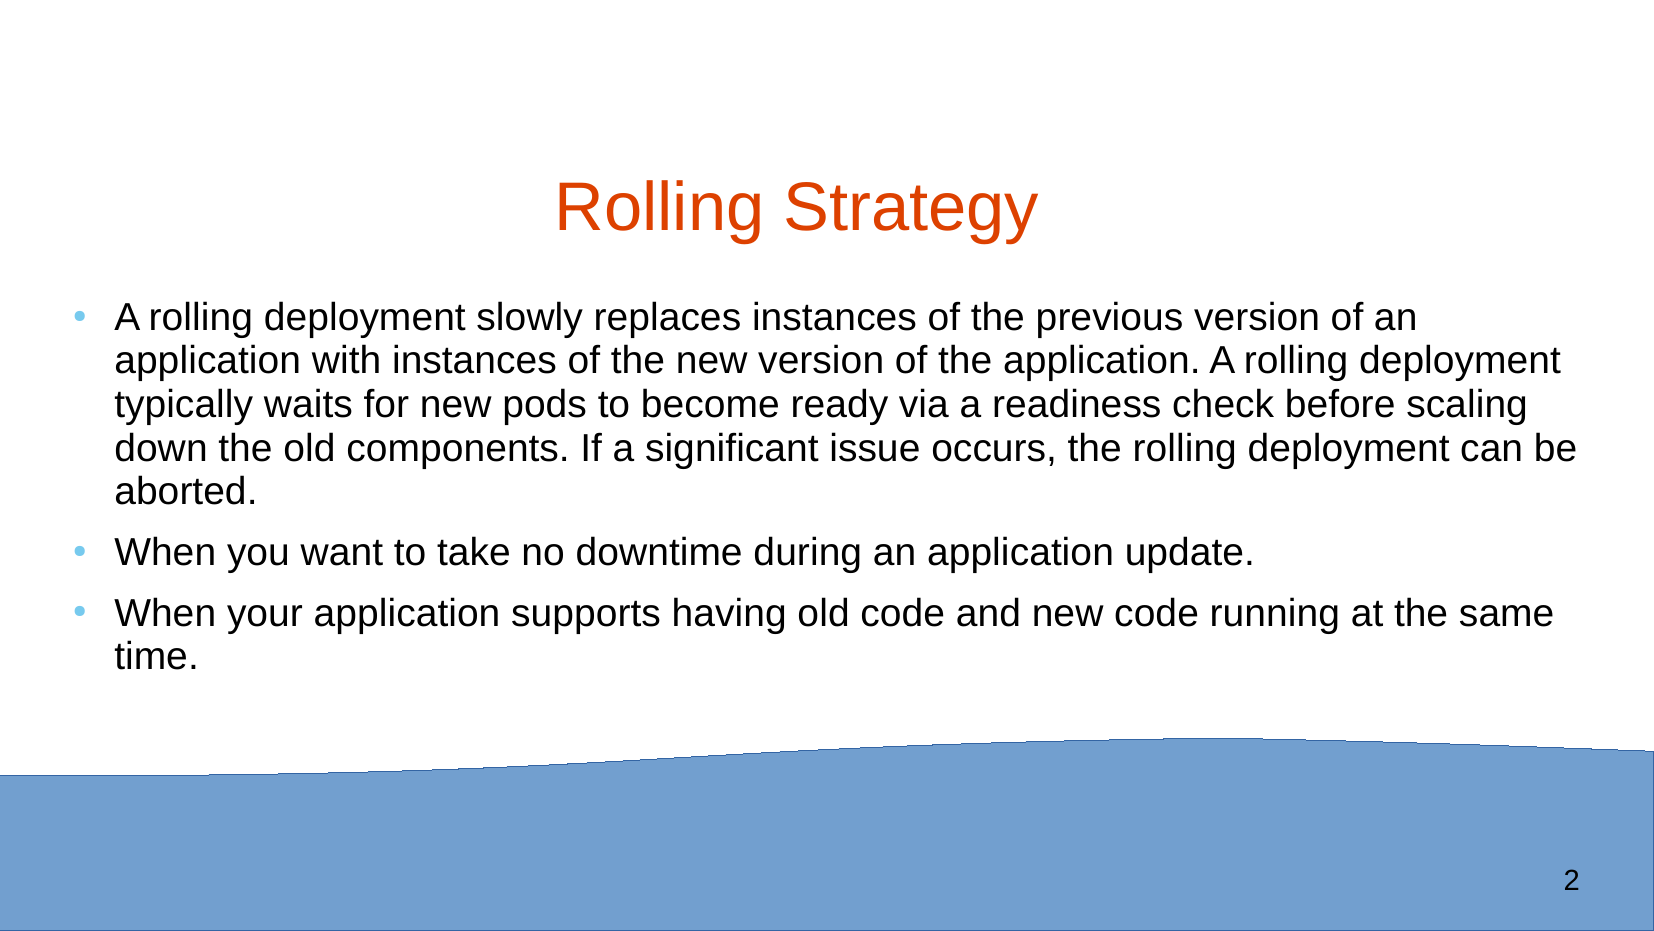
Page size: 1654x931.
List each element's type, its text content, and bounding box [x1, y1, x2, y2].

list A rolling deployment slowly replaces instances of the previous version of an application with instances of the new version of the application. A rolling deployment typically waits for new pods to become ready via a readiness check before scaling down the old components. If a significant issue occurs, the rolling deployment can be aborted. When you want to take no downtime during an application update. When your application supports having old code and new code running at the same time. [59, 295, 1595, 680]
title Rolling Strategy [59, 118, 1536, 295]
